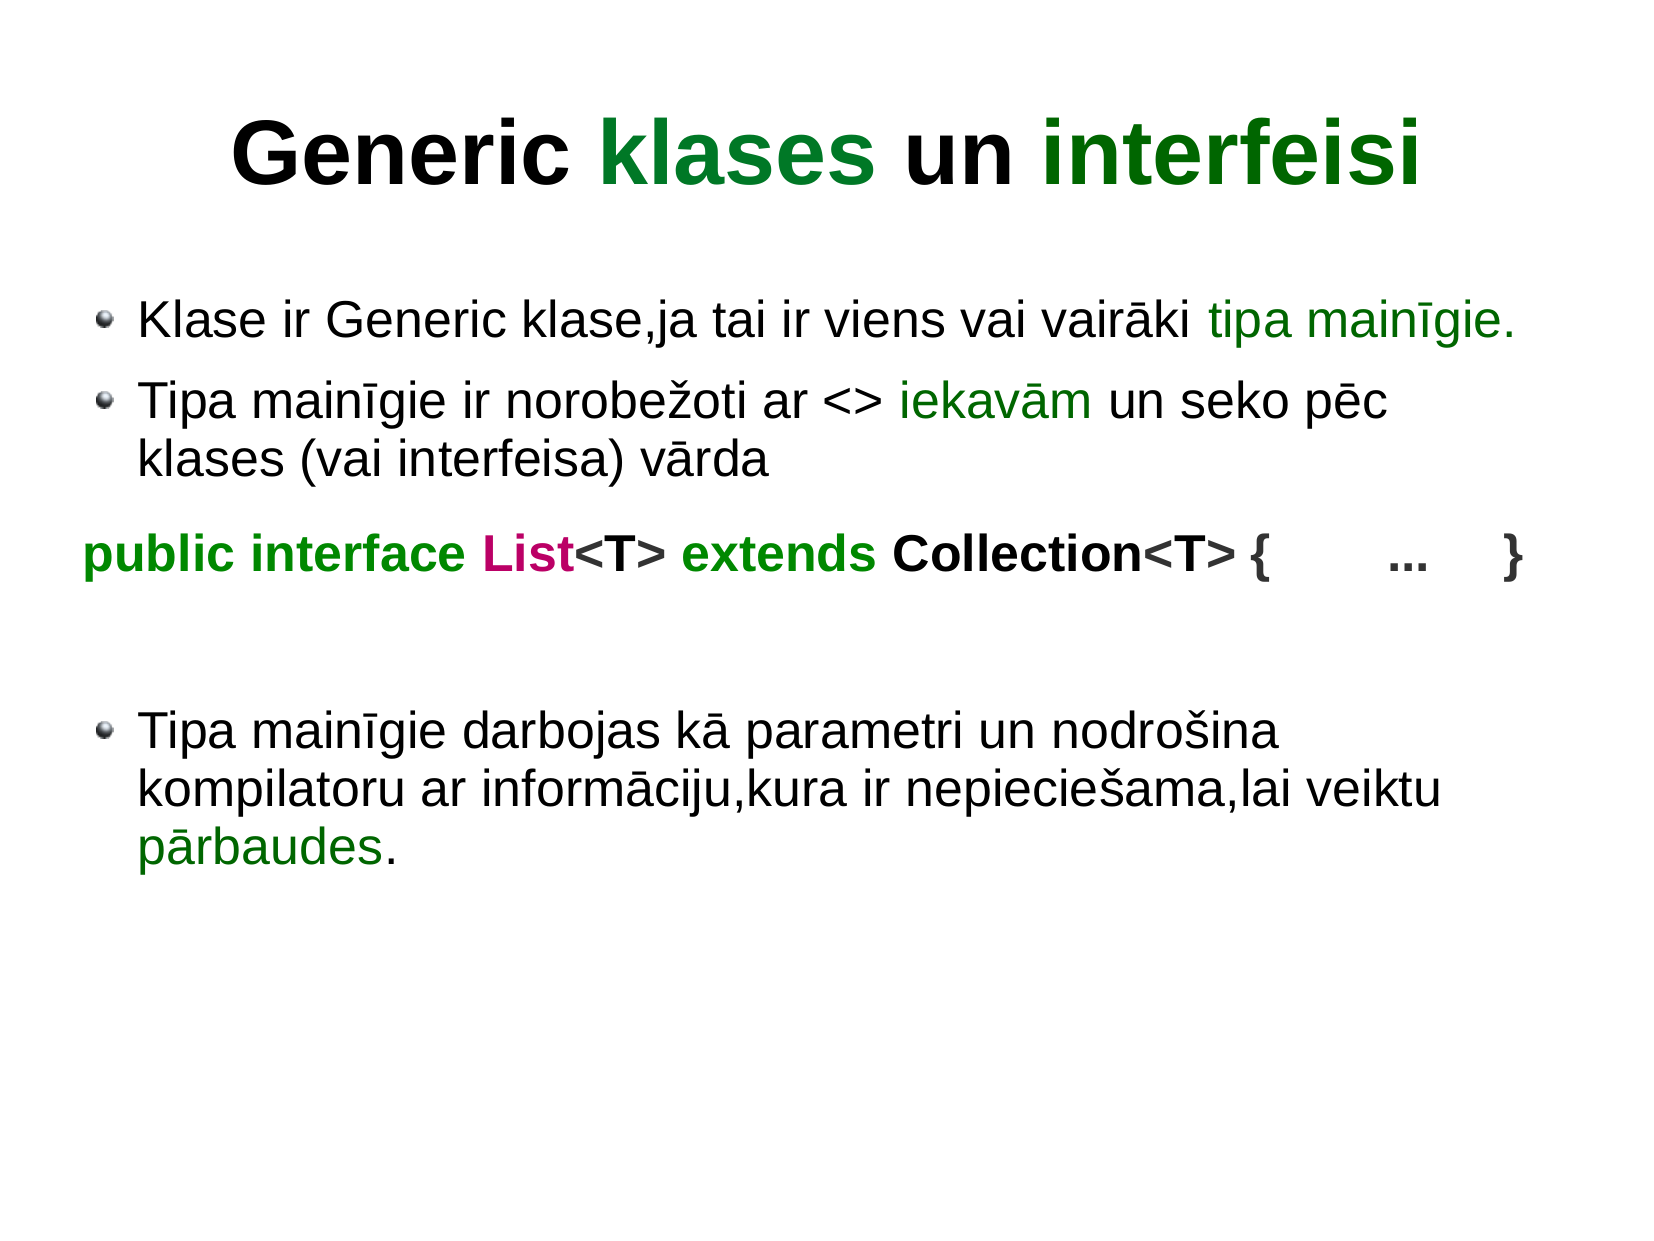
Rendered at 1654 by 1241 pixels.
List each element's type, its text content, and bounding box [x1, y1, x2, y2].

list Klase ir Generic klase,ja tai ir viens vai vairāki tipa mainīgie. Tipa mainīgie ir norobežoti ar <> iekavām un seko pēc klases (vai interfeisa) vārda public interface List<T> extends Collection<T> { ... } Tipa mainīgie darbojas kā parametri un nodrošina kompilatoru ar informāciju,kura ir nepieciešama,lai veiktu pārbaudes. [82, 290, 1538, 1010]
title Generic klases un interfeisi [82, 49, 1571, 257]
